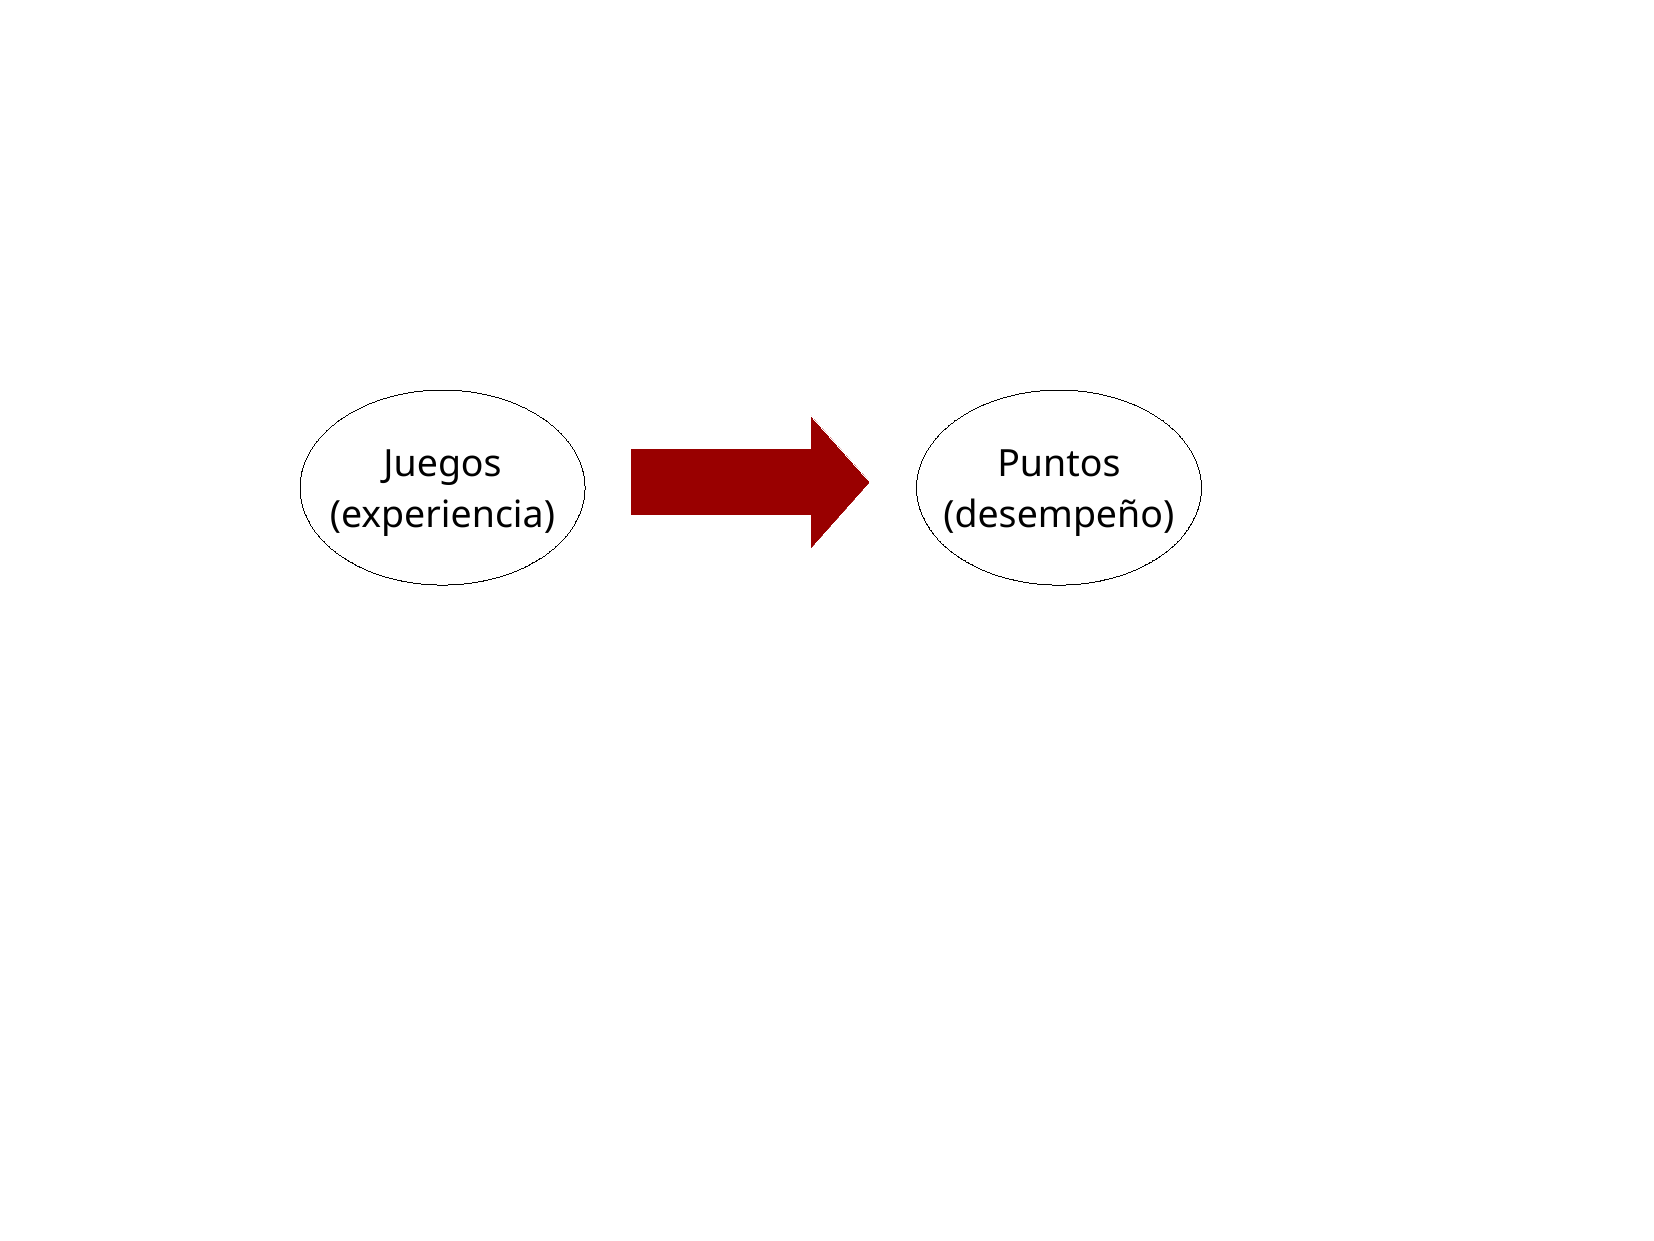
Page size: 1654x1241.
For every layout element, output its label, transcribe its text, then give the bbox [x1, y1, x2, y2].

text_box Puntos (desempeño) [916, 390, 1202, 586]
text_box [630, 414, 871, 550]
text_box Juegos (experiencia) [300, 390, 586, 586]
